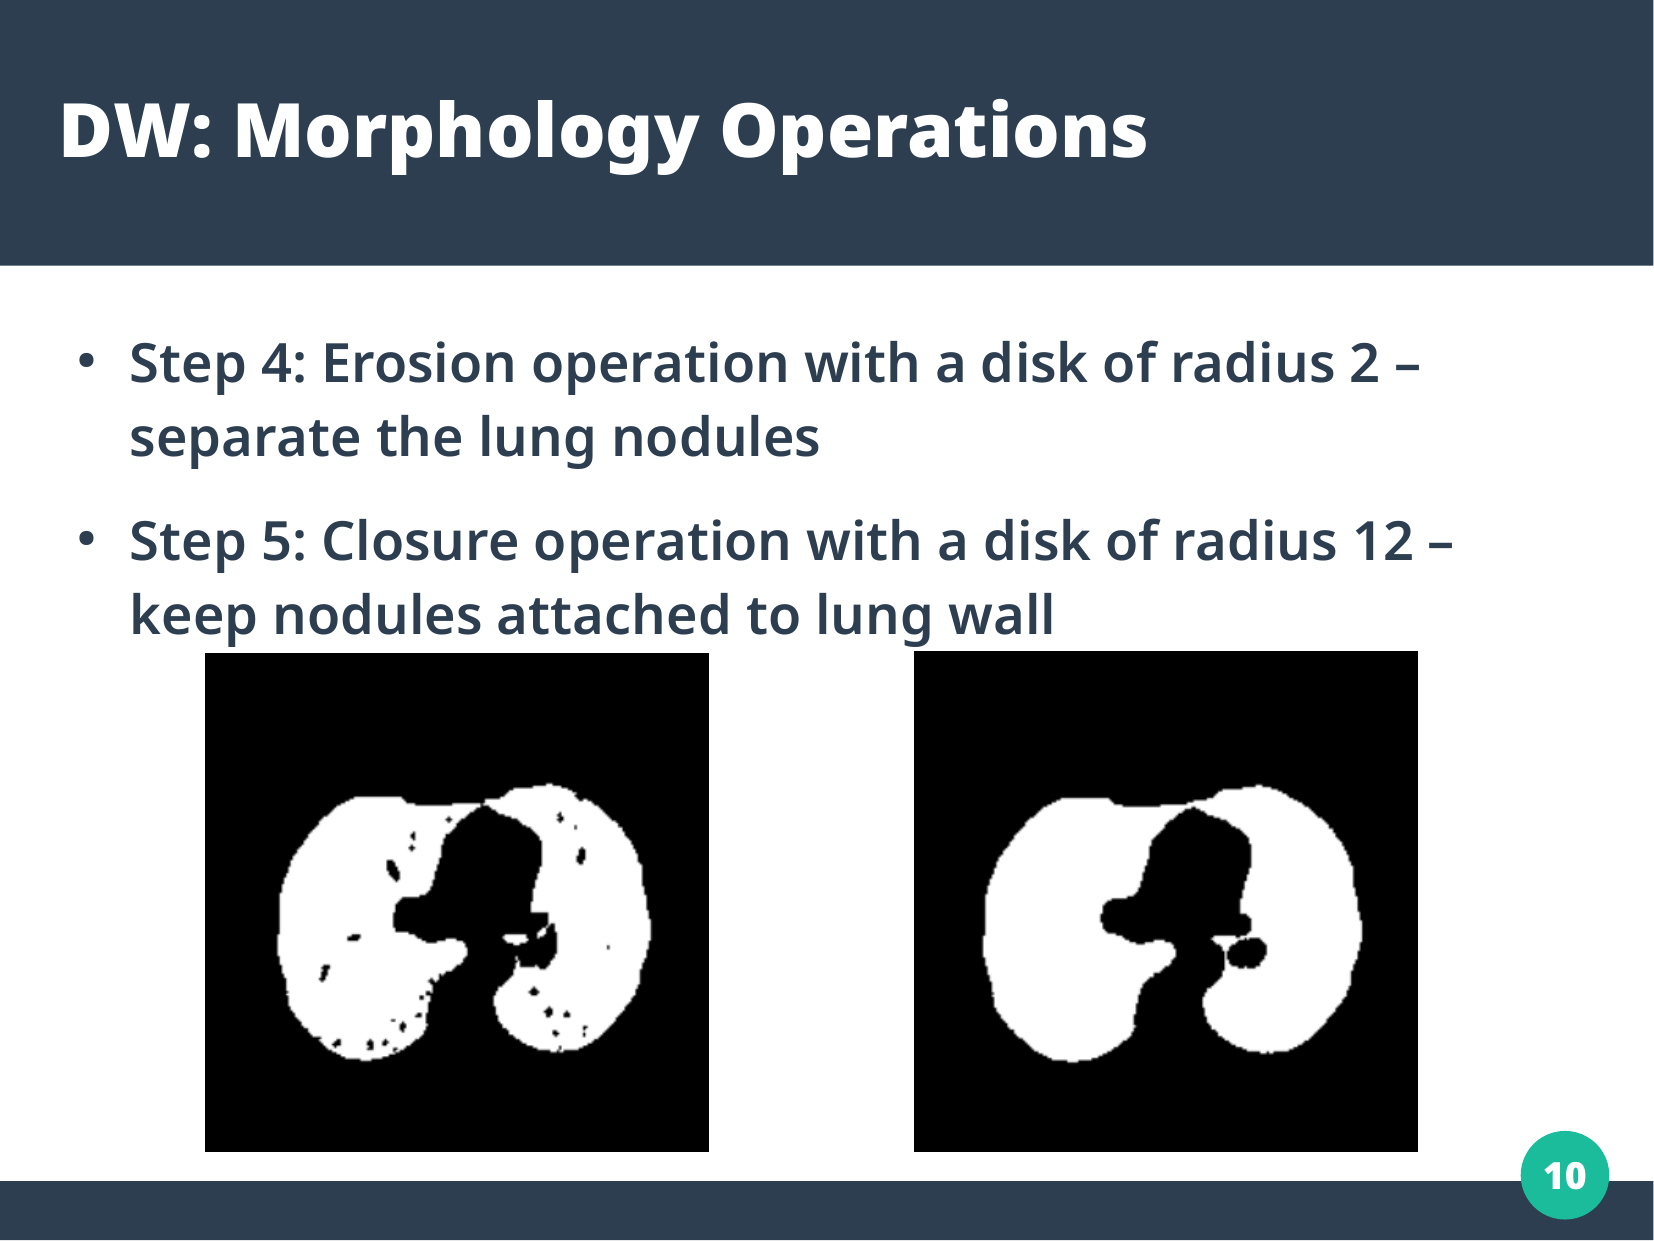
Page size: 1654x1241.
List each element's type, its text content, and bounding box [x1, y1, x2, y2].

list Step 4: Erosion operation with a disk of radius 2 – separate the lung nodules Step 5: Closure operation with a disk of radius 12 – keep nodules attached to lung wall [59, 324, 1595, 1152]
picture [205, 653, 709, 1152]
picture [914, 651, 1418, 1152]
title DW: Morphology Operations [59, 49, 1595, 207]
